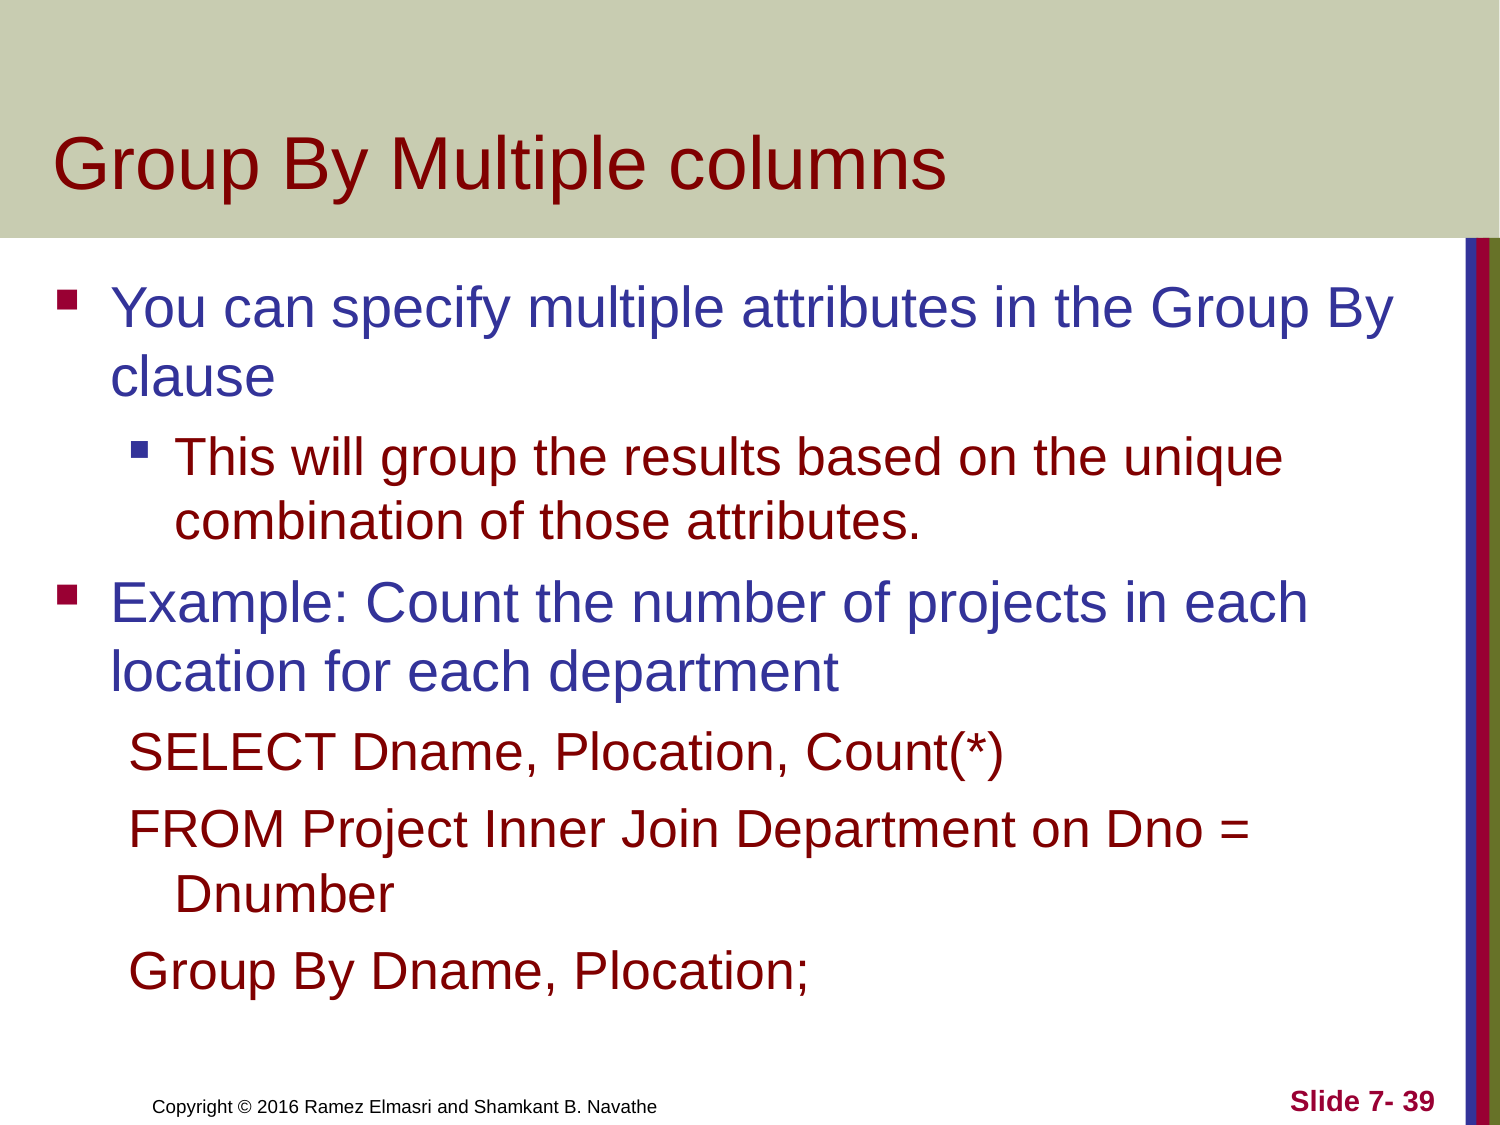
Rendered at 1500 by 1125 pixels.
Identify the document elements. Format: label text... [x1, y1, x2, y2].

list You can specify multiple attributes in the Group By clause This will group the results based on the unique combination of those attributes. Example: Count the number of projects in each location for each department SELECT Dname, Plocation, Count(*) FROM Project Inner Join Department on Dno = Dnumber Group By Dname, Plocation; [39, 262, 1400, 1013]
text_box Slide 7- <number> [1137, 1050, 1450, 1125]
title Group By Multiple columns [37, 49, 1317, 213]
